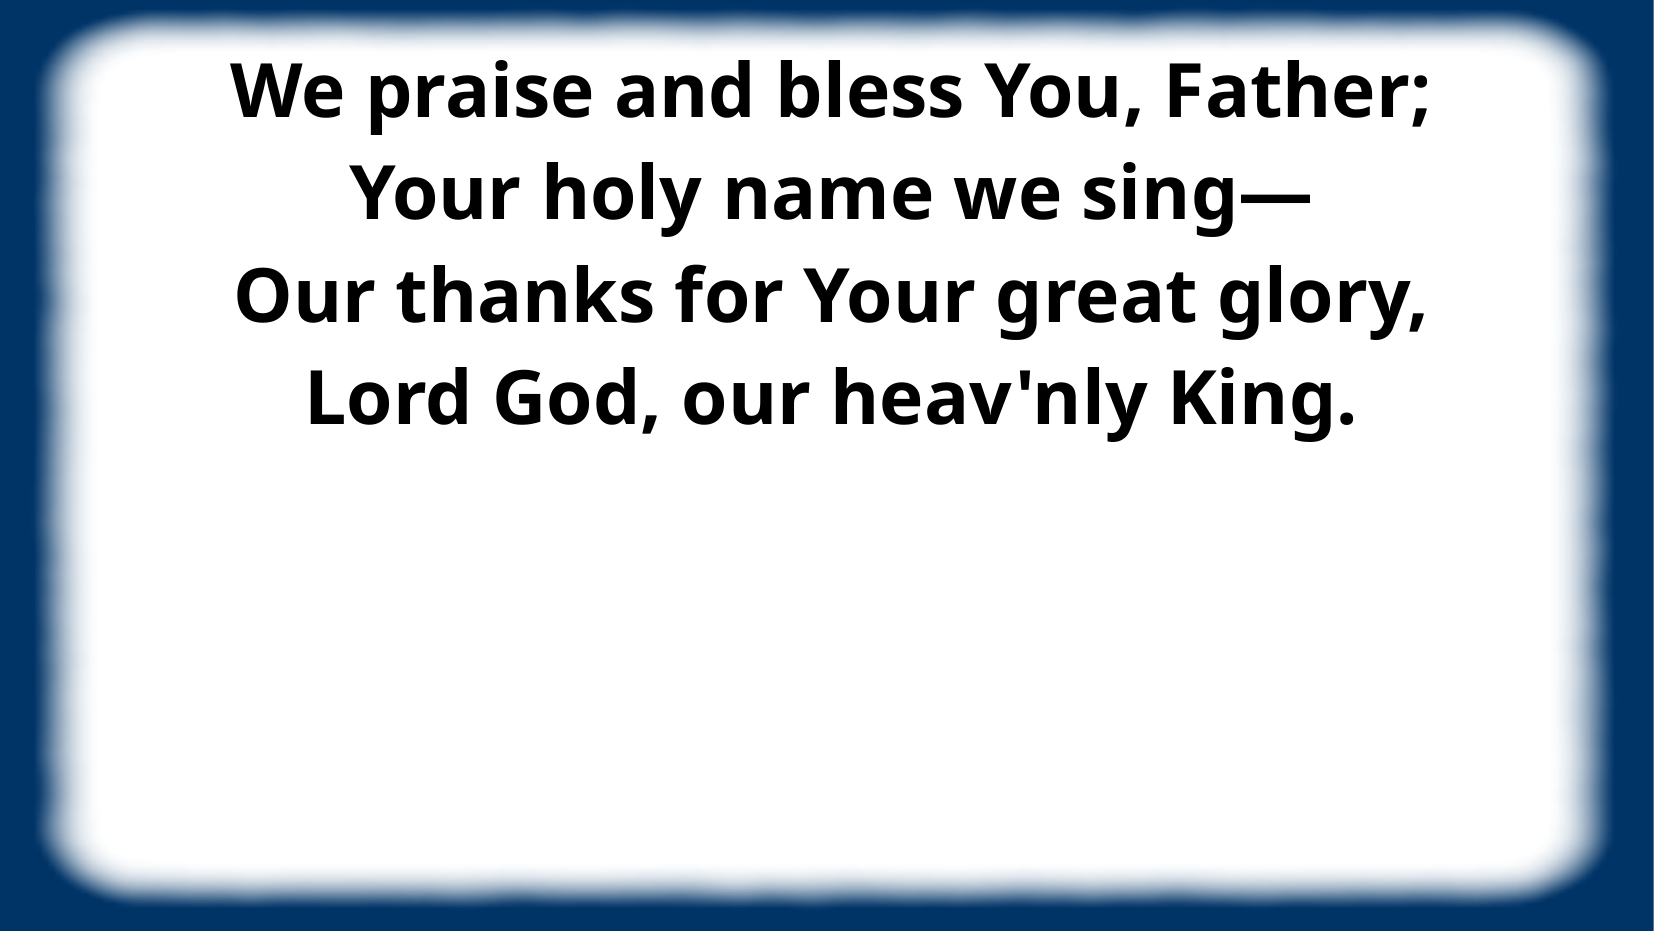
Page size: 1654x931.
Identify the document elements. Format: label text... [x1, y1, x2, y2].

text_box We praise and bless You, Father; Your holy name we sing— Our thanks for Your great glory, Lord God, our heav'nly King. [119, 30, 1544, 445]
picture [0, 0, 1654, 931]
